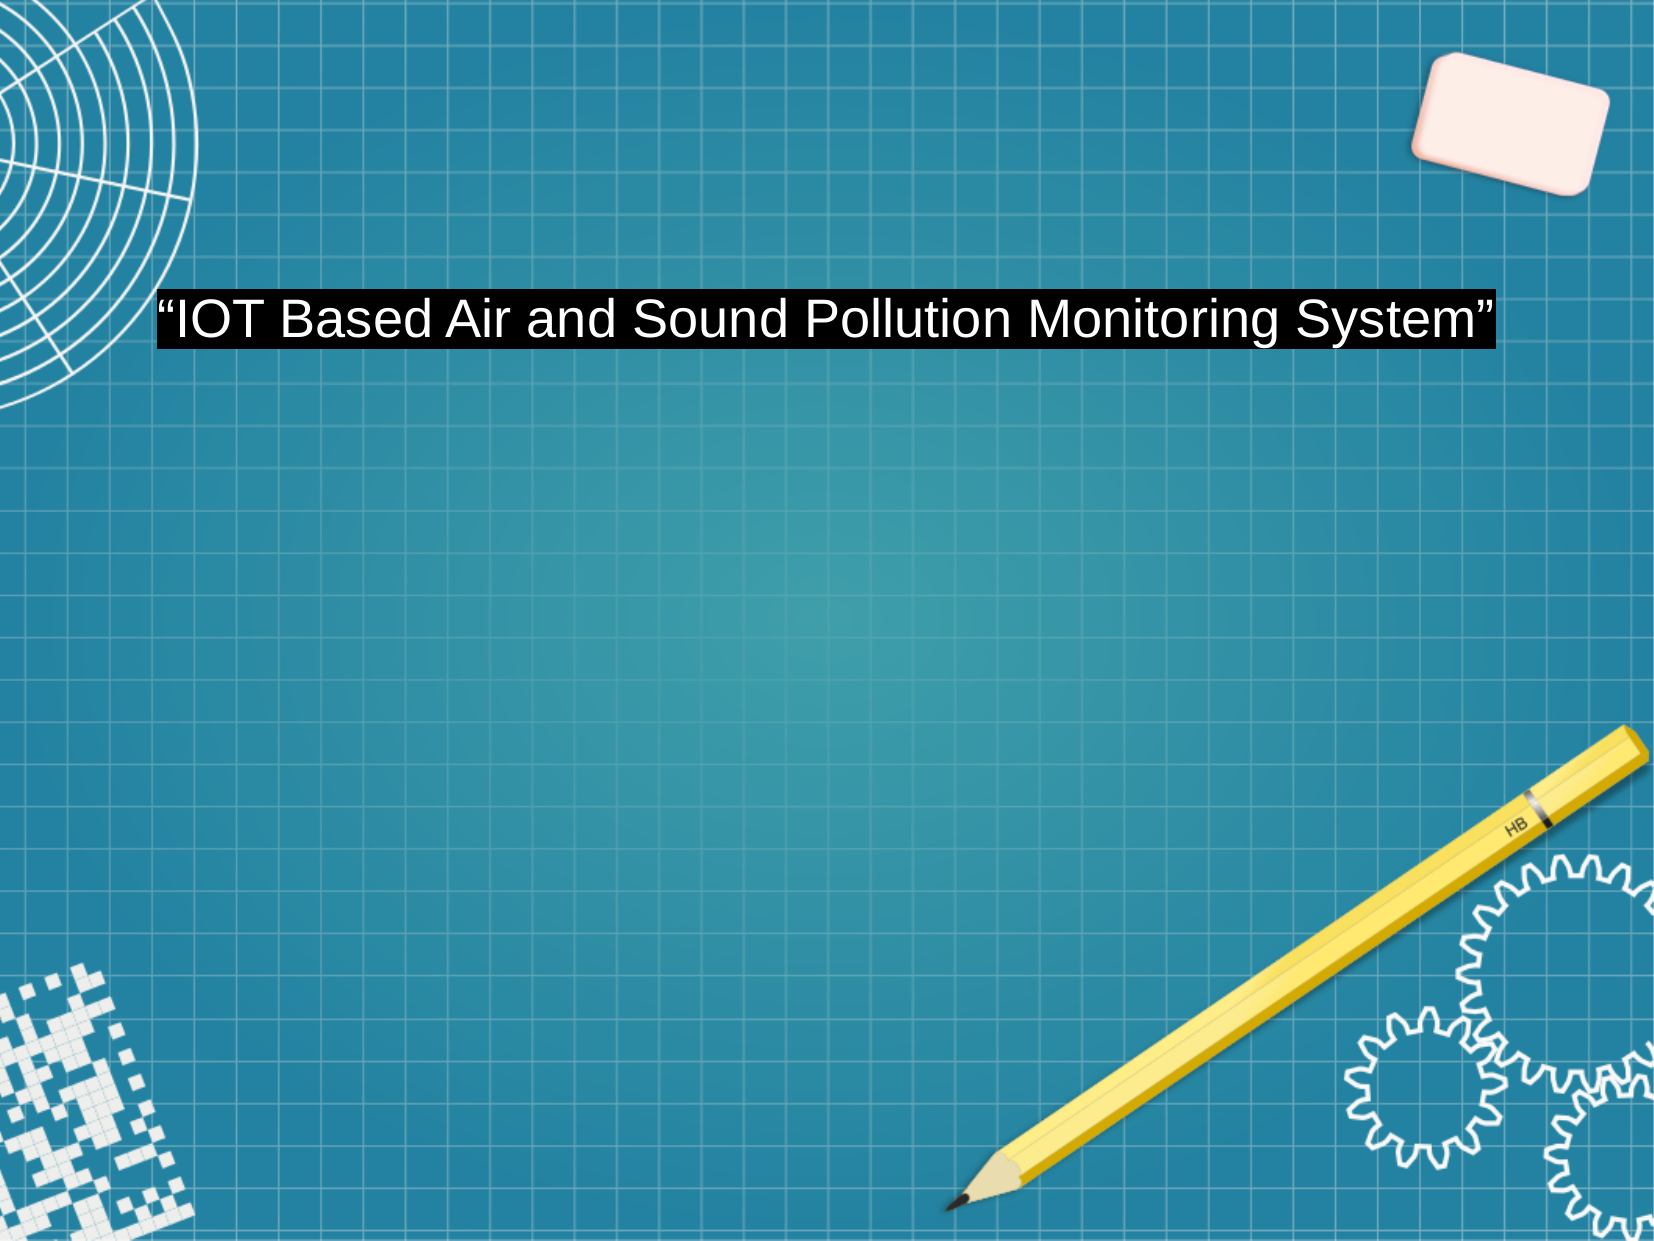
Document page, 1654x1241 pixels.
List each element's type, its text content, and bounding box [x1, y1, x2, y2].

picture [0, 0, 1654, 1241]
text_box [82, 435, 1571, 1123]
title “IOT Based Air and Sound Pollution Monitoring System” [82, 177, 1571, 435]
